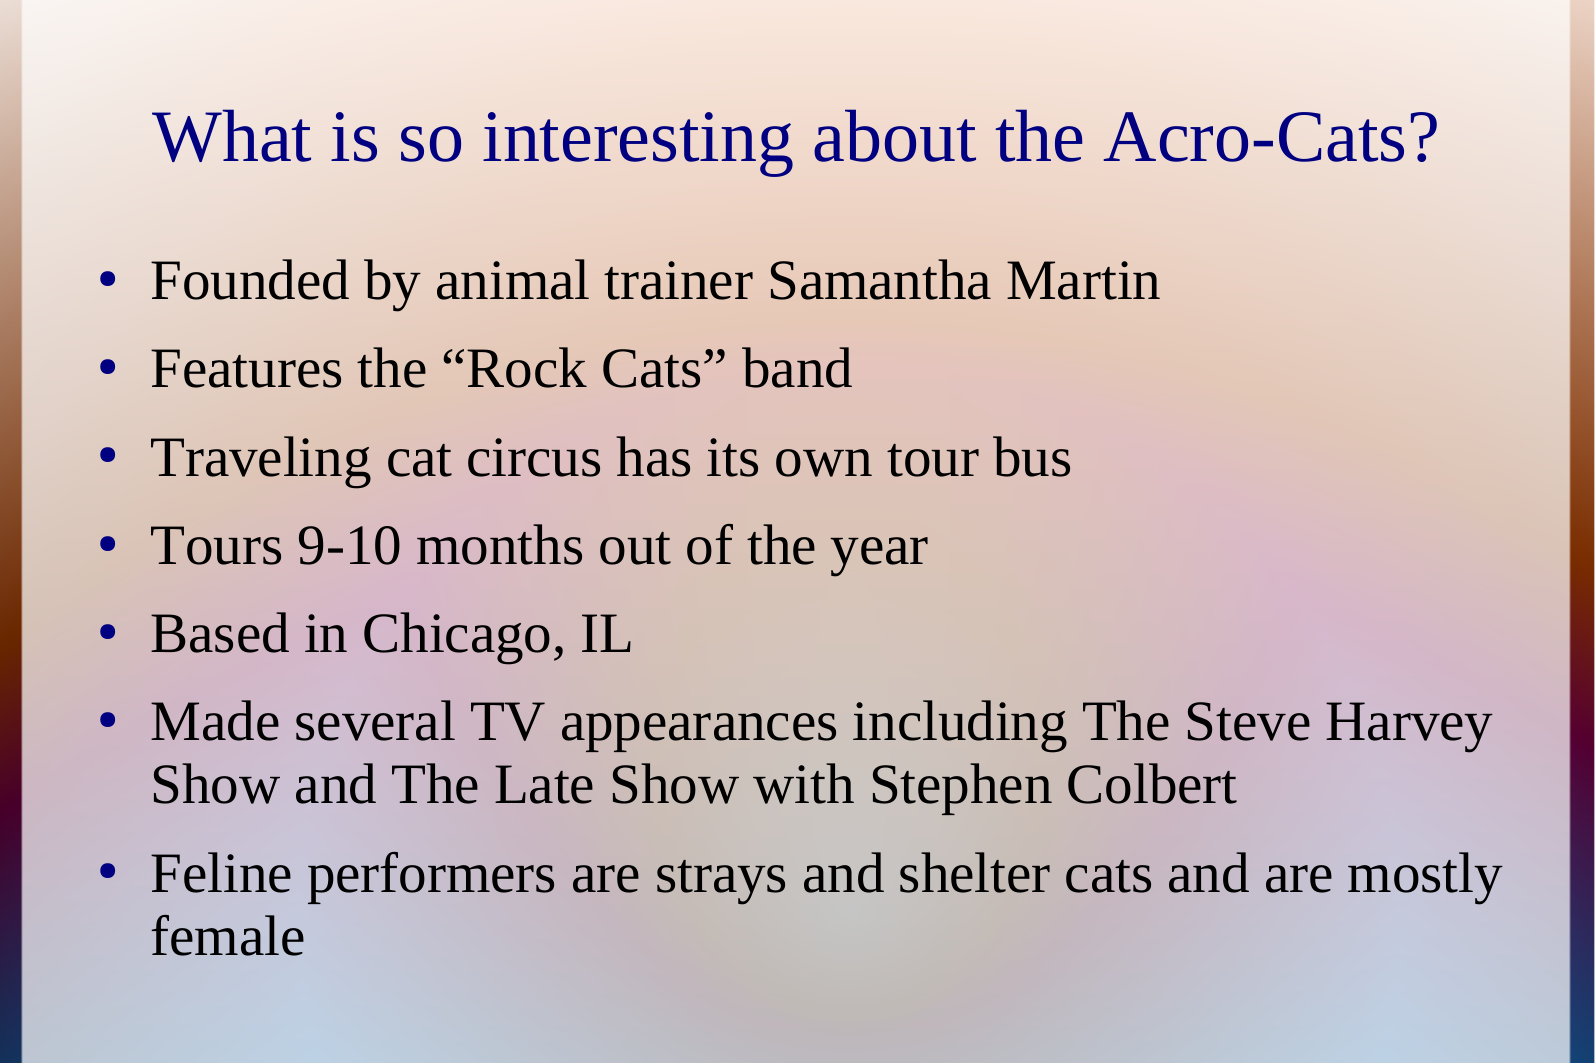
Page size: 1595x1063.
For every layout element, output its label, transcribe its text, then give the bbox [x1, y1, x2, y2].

picture [0, 0, 1595, 1063]
list Founded by animal trainer Samantha Martin Features the “Rock Cats” band Traveling cat circus has its own tour bus Tours 9-10 months out of the year Based in Chicago, IL Made several TV appearances including The Steve Harvey Show and The Late Show with Stephen Colbert Feline performers are strays and shelter cats and are mostly female [79, 248, 1515, 977]
title What is so interesting about the Acro-Cats? [79, 47, 1515, 225]
